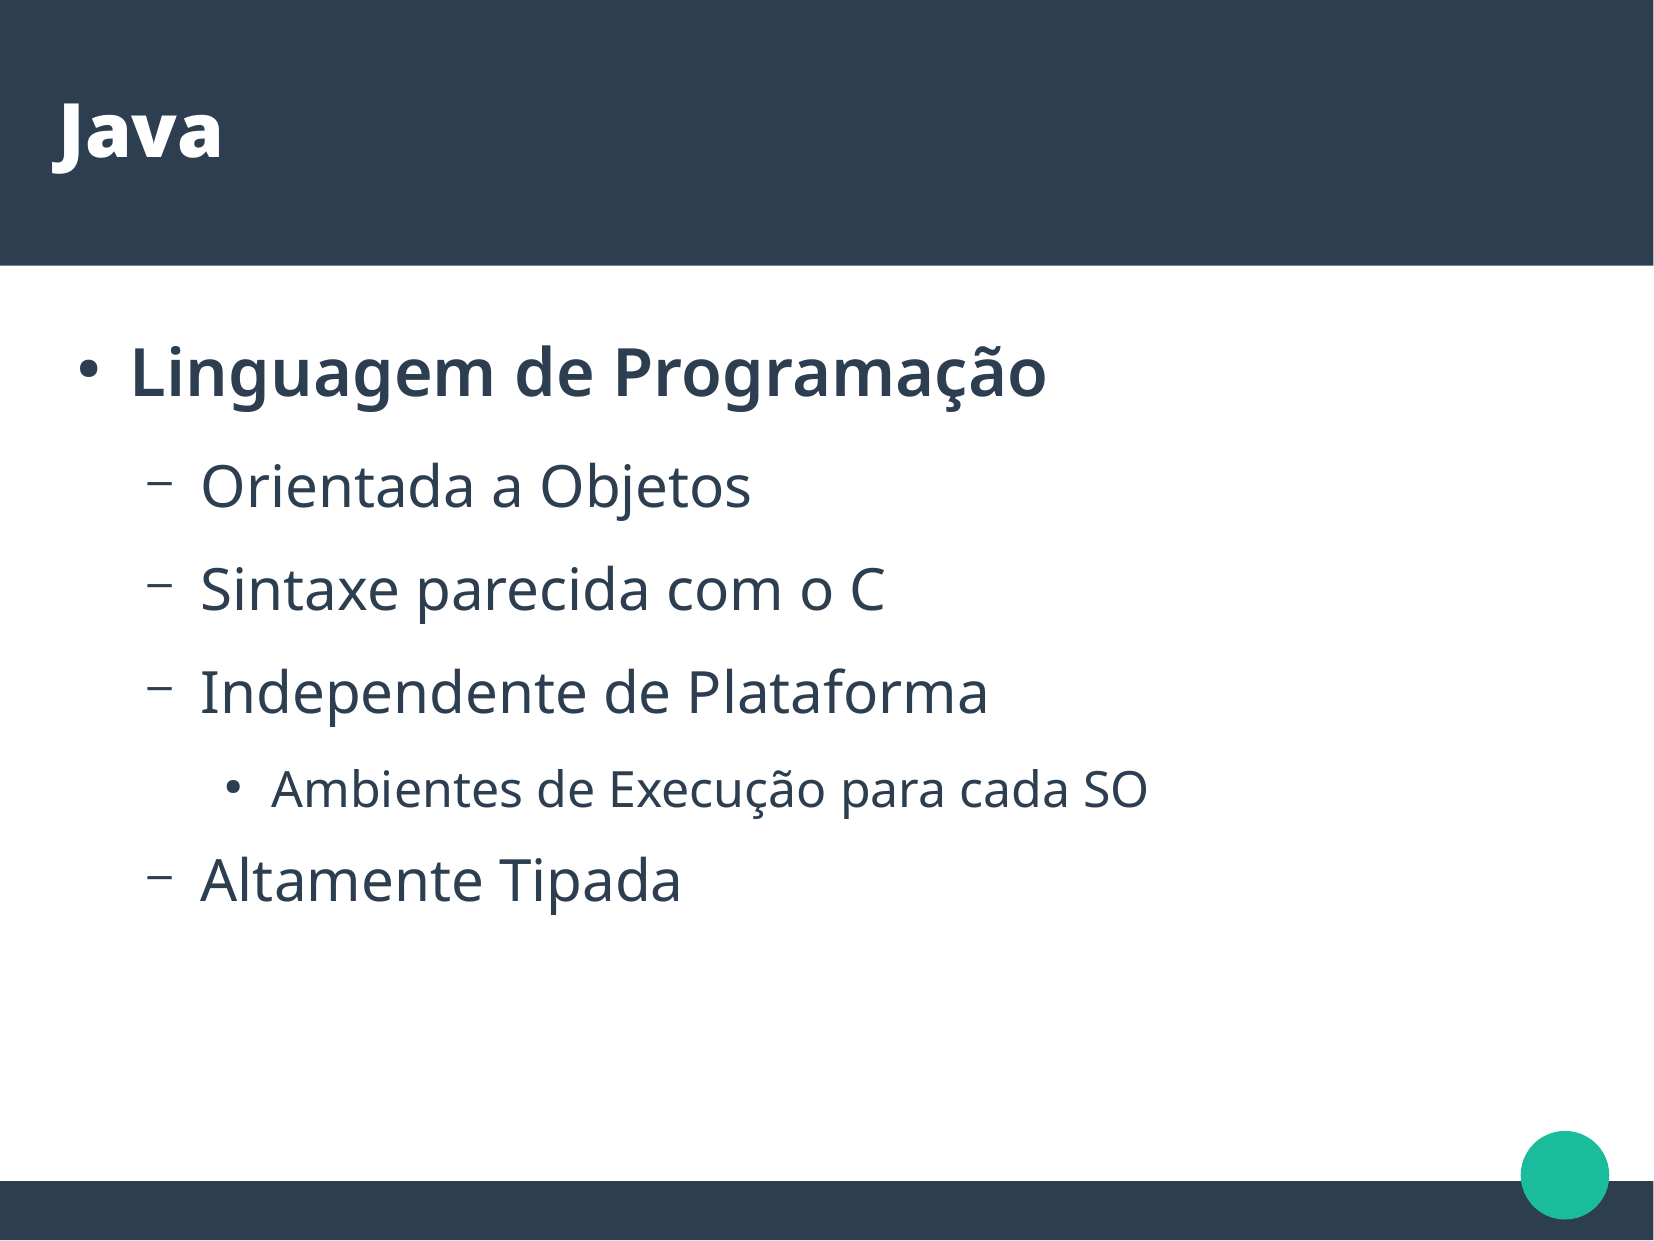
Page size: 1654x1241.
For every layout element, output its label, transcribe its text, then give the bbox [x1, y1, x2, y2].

list Linguagem de Programação Orientada a Objetos Sintaxe parecida com o C Independente de Plataforma Ambientes de Execução para cada SO Altamente Tipada [59, 324, 1595, 1152]
title Java [59, 49, 1595, 207]
